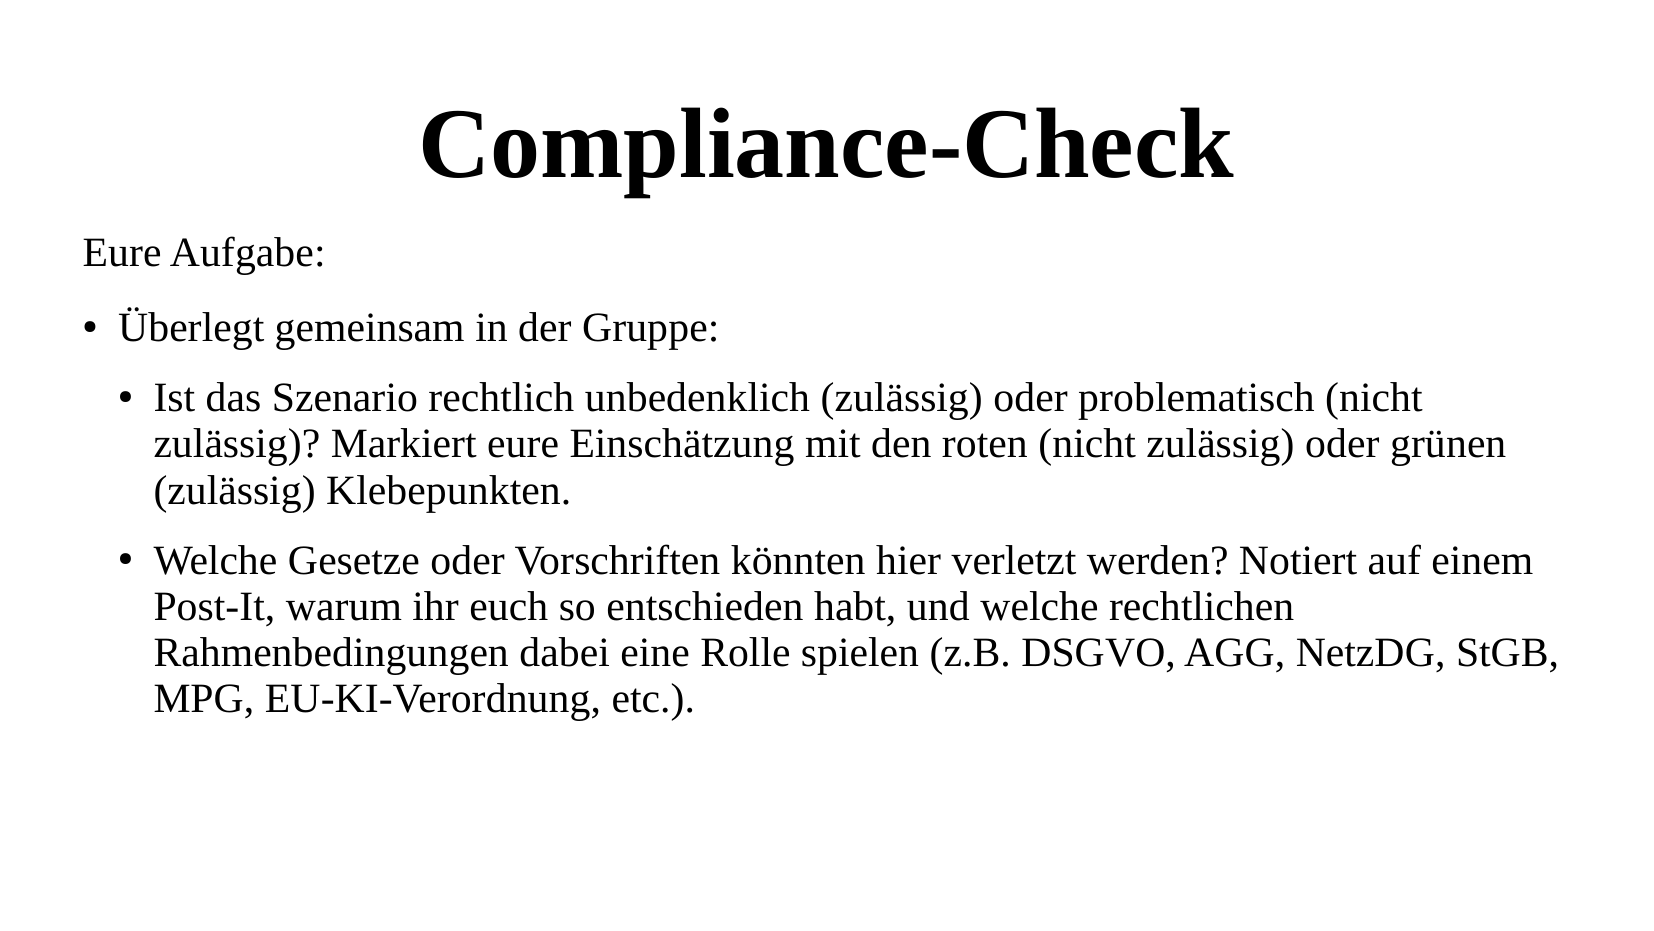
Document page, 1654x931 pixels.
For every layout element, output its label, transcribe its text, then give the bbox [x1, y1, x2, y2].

list Compliance-Check Eure Aufgabe: Überlegt gemeinsam in der Gruppe: Ist das Szenario rechtlich unbedenklich (zulässig) oder problematisch (nicht zulässig)? Markiert eure Einschätzung mit den roten (nicht zulässig) oder grünen (zulässig) Klebepunkten. Welche Gesetze oder Vorschriften könnten hier verletzt werden? Notiert auf einem Post-It, warum ihr euch so entschieden habt, und welche rechtlichen Rahmenbedingungen dabei eine Rolle spielen (z.B. DSGVO, AGG, NetzDG, StGB, MPG, EU-KI-Verordnung, etc.). [82, 88, 1571, 827]
